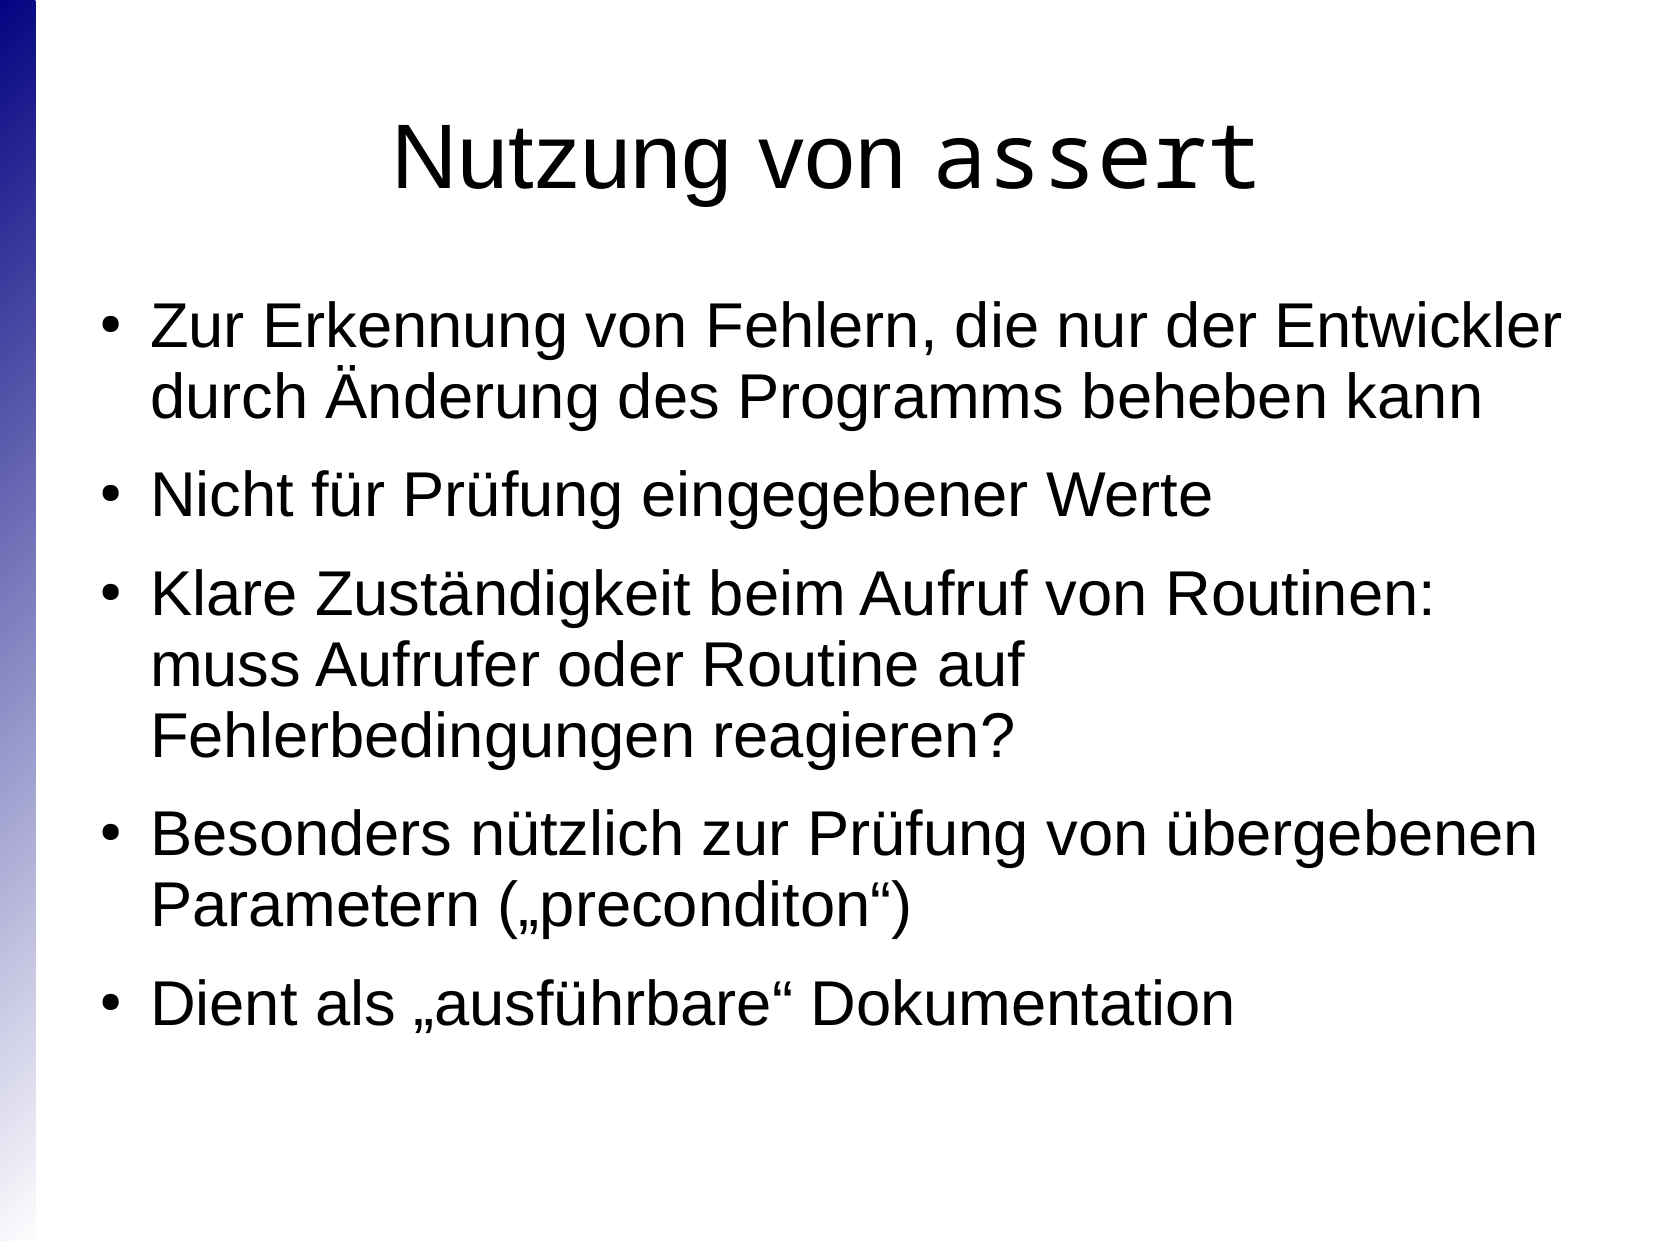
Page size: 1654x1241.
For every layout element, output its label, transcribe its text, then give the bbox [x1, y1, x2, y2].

list Zur Erkennung von Fehlern, die nur der Entwickler durch Änderung des Programms beheben kann Nicht für Prüfung eingegebener Werte Klare Zuständigkeit beim Aufruf von Routinen: muss Aufrufer oder Routine auf Fehlerbedingungen reagieren? Besonders nützlich zur Prüfung von übergebenen Parametern („preconditon“) Dient als „ausführbare“ Dokumentation [82, 290, 1571, 1109]
title Nutzung von assert [82, 49, 1571, 257]
